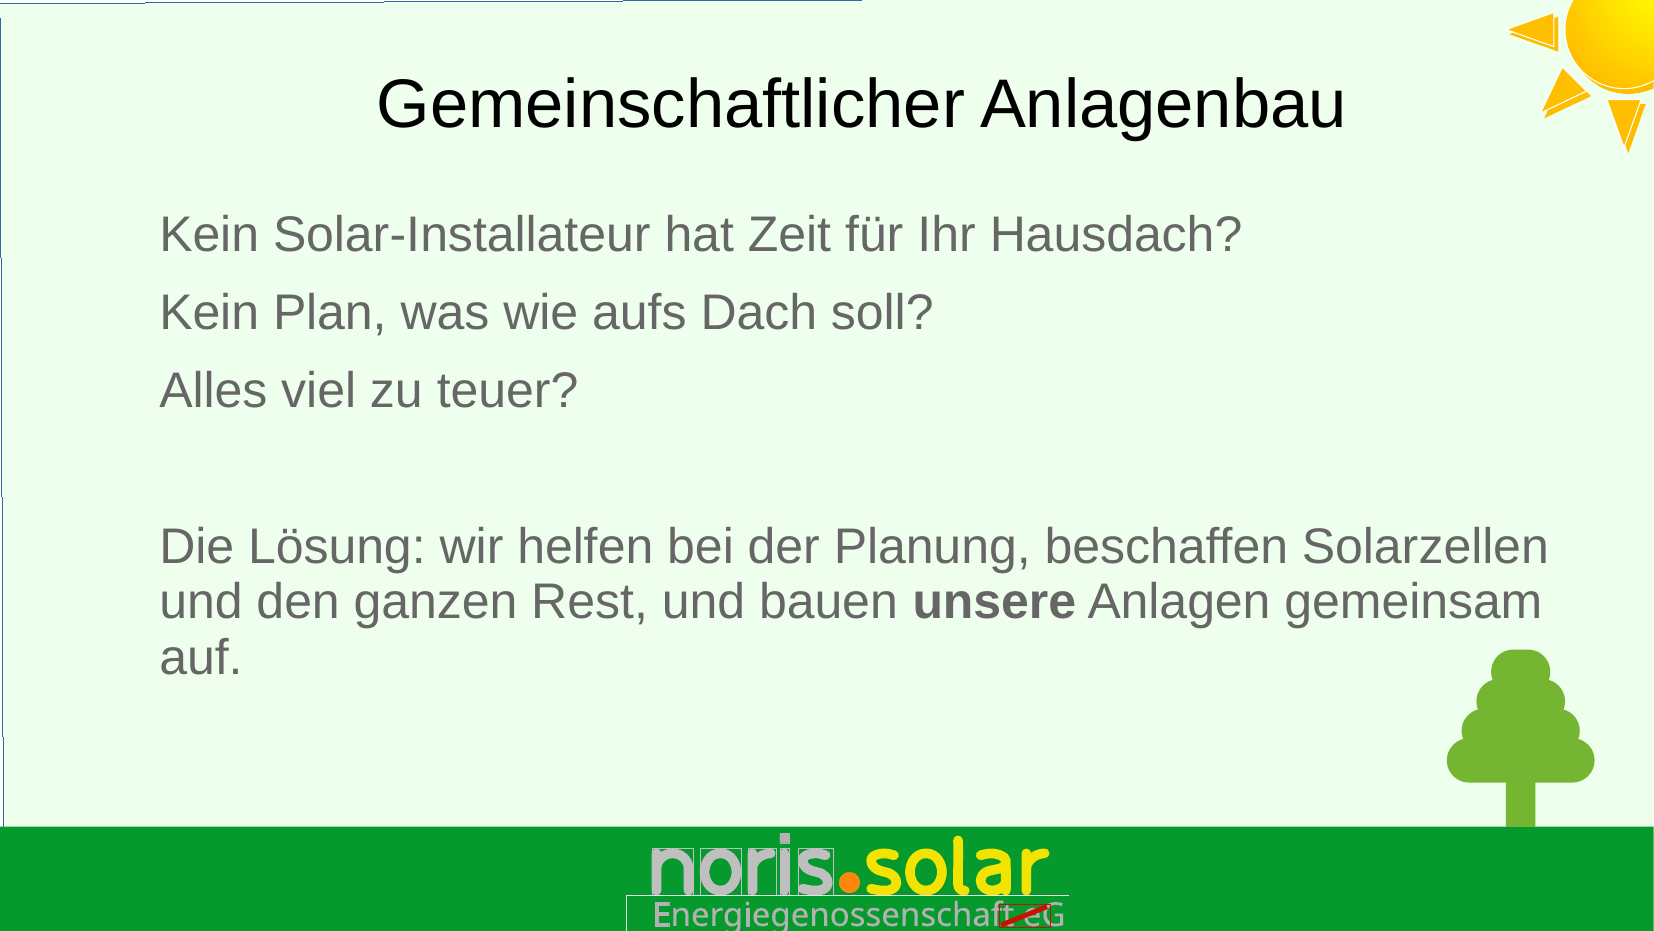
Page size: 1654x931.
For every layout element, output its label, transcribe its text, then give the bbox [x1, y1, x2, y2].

title Gemeinschaftlicher Anlagenbau [88, 29, 1565, 178]
list Kein Solar-Installateur hat Zeit für Ihr Hausdach? Kein Plan, was wie aufs Dach soll? Alles viel zu teuer? Die Lösung: wir helfen bei der Planung, beschaffen Solarzellen und den ganzen Rest, und bauen unsere Anlagen gemeinsam auf. [88, 206, 1565, 768]
